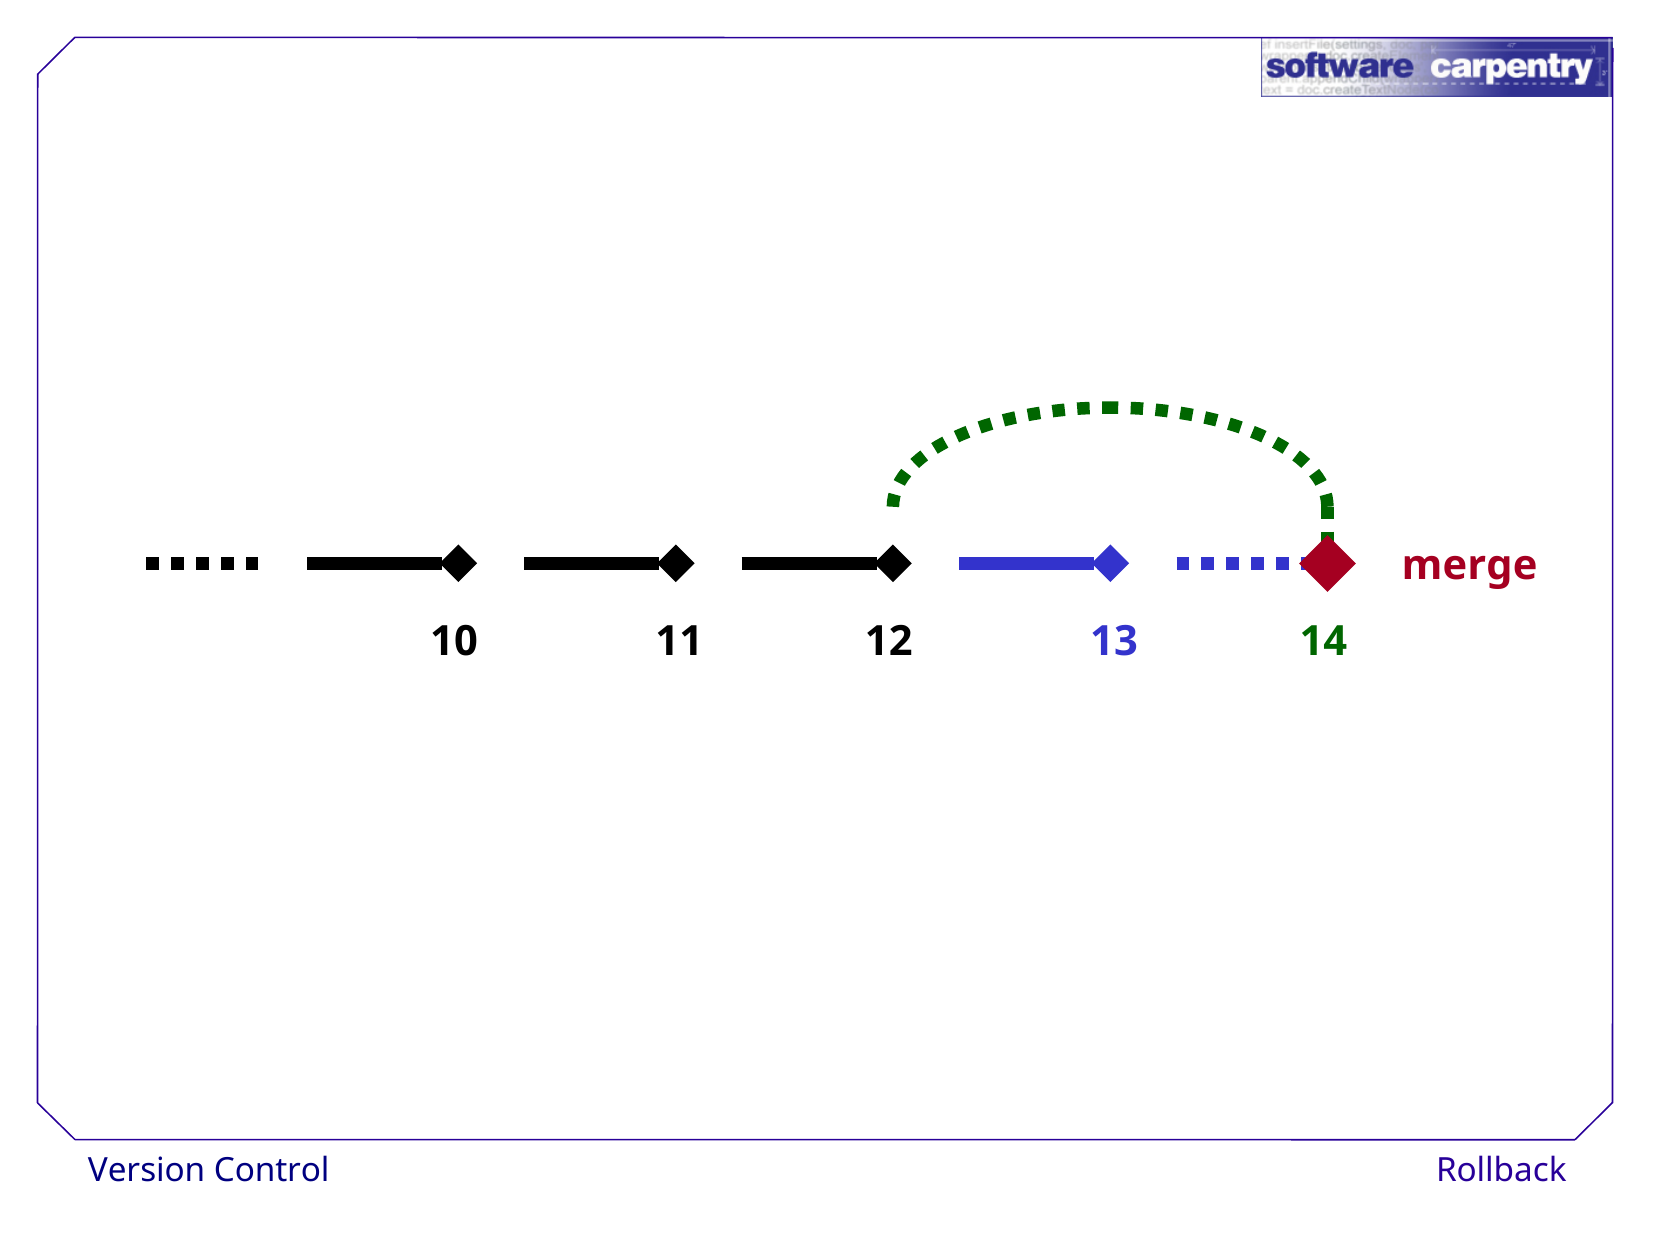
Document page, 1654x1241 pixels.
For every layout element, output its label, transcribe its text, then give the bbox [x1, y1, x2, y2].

text_box 11 [640, 610, 719, 673]
text_box merge [1386, 534, 1553, 597]
text_box 12 [850, 610, 928, 673]
text_box 13 [1075, 610, 1154, 673]
text_box 10 [415, 610, 494, 673]
text_box [1299, 535, 1356, 592]
picture [1261, 39, 1613, 97]
text_box 14 [1284, 610, 1363, 673]
